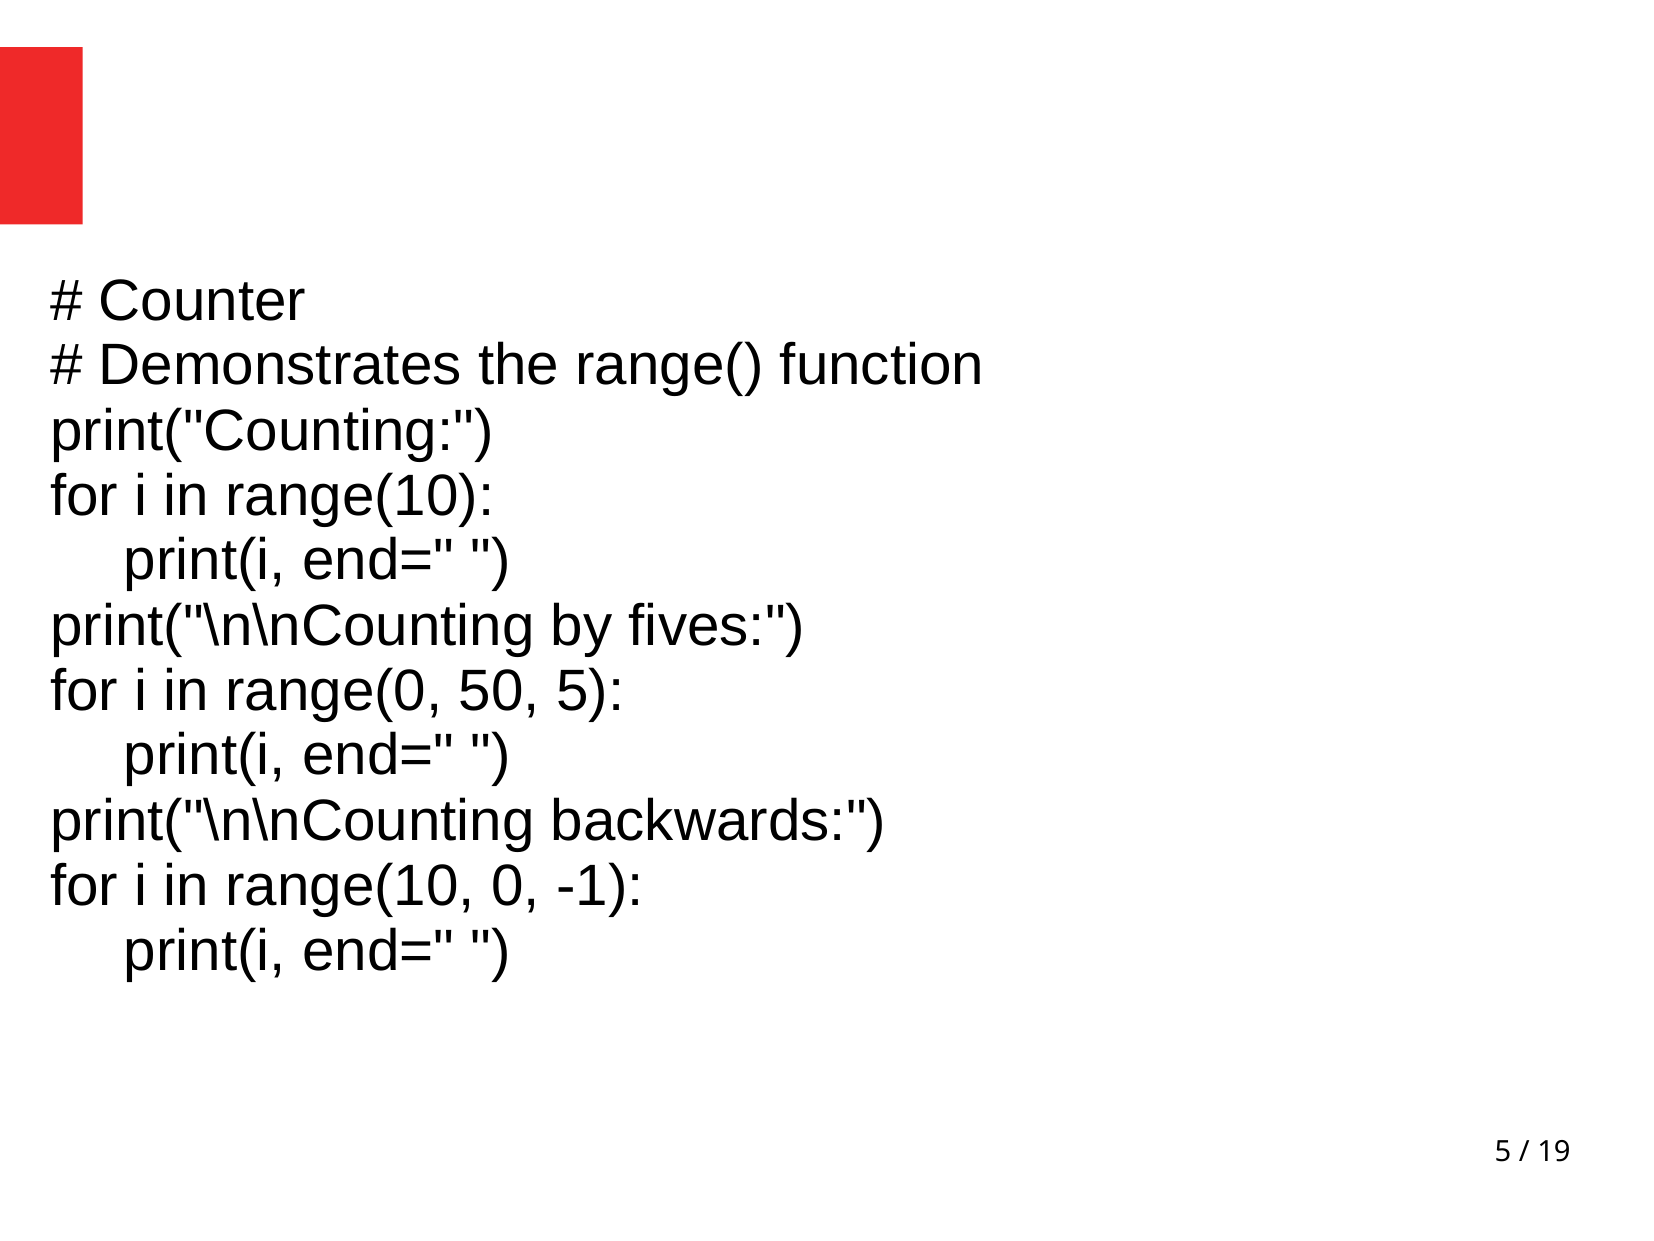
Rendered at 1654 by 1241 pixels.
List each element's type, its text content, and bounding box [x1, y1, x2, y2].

text_box # Counter # Demonstrates the range() function print("Counting:") for i in range(10): print(i, end=" ") print("\n\nCounting by fives:") for i in range(0, 50, 5): print(i, end=" ") print("\n\nCounting backwards:") for i in range(10, 0, -1): print(i, end=" ") [35, 259, 1512, 1147]
